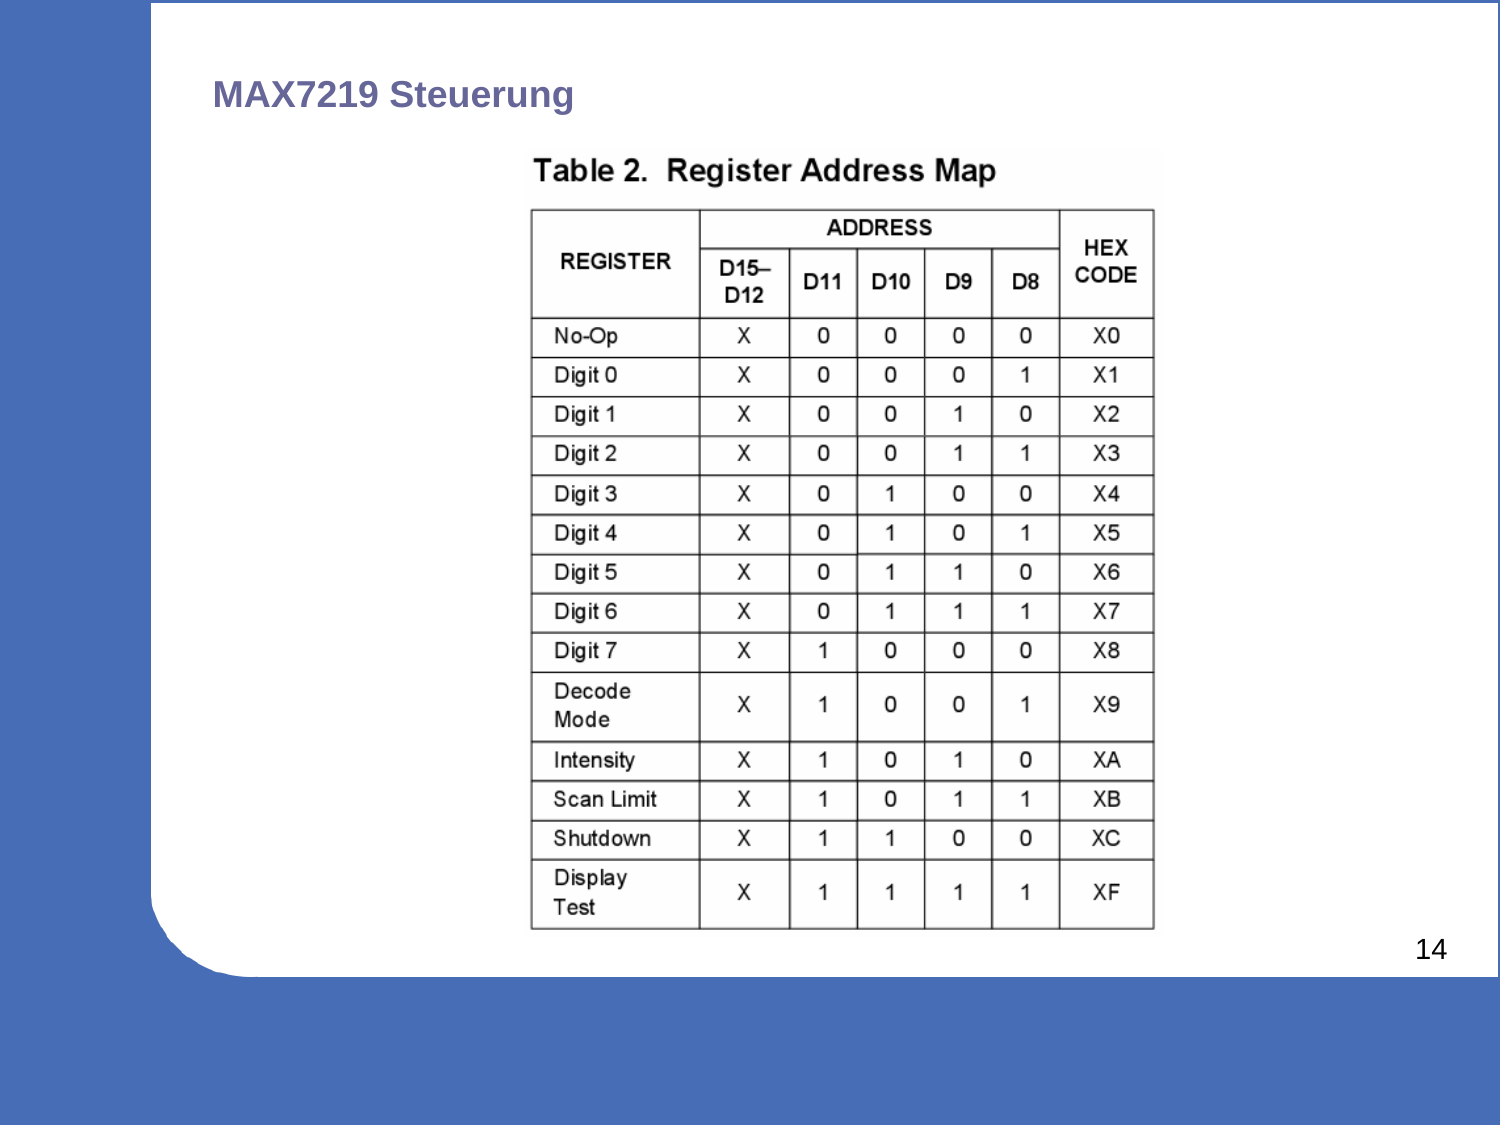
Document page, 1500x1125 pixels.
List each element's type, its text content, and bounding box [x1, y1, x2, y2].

picture [0, 0, 1500, 1125]
title MAX7219 Steuerung [212, 32, 1447, 156]
